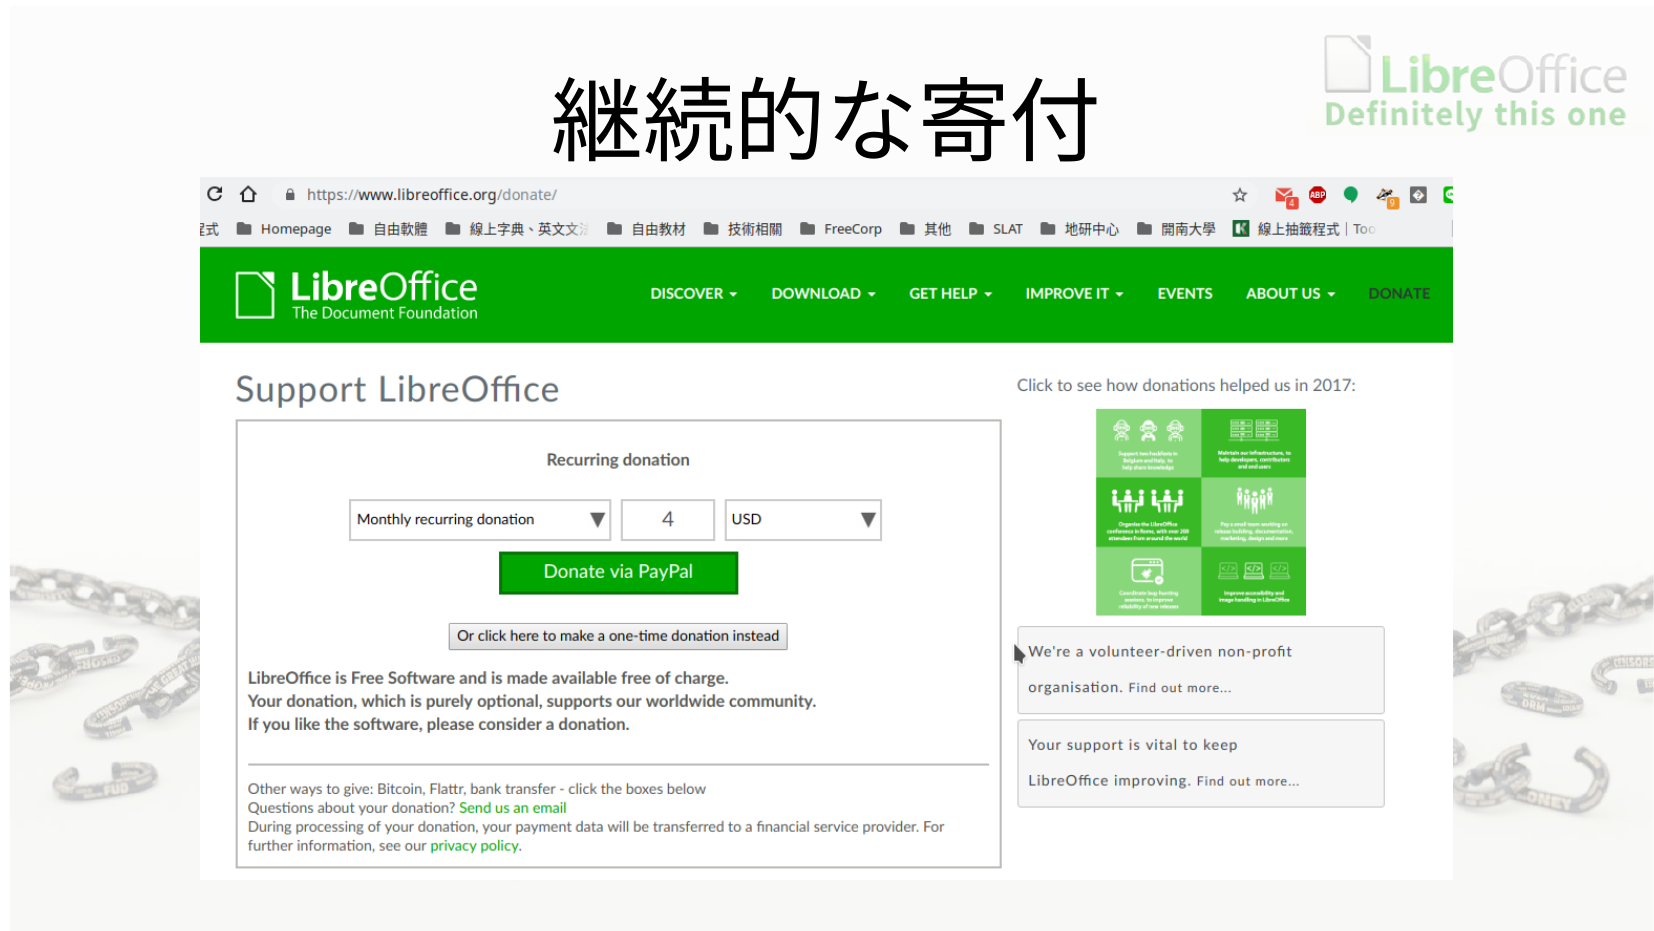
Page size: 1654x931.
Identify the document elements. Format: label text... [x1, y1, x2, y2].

title 継続的な寄付 [82, 37, 1571, 193]
picture [9, 6, 1654, 931]
